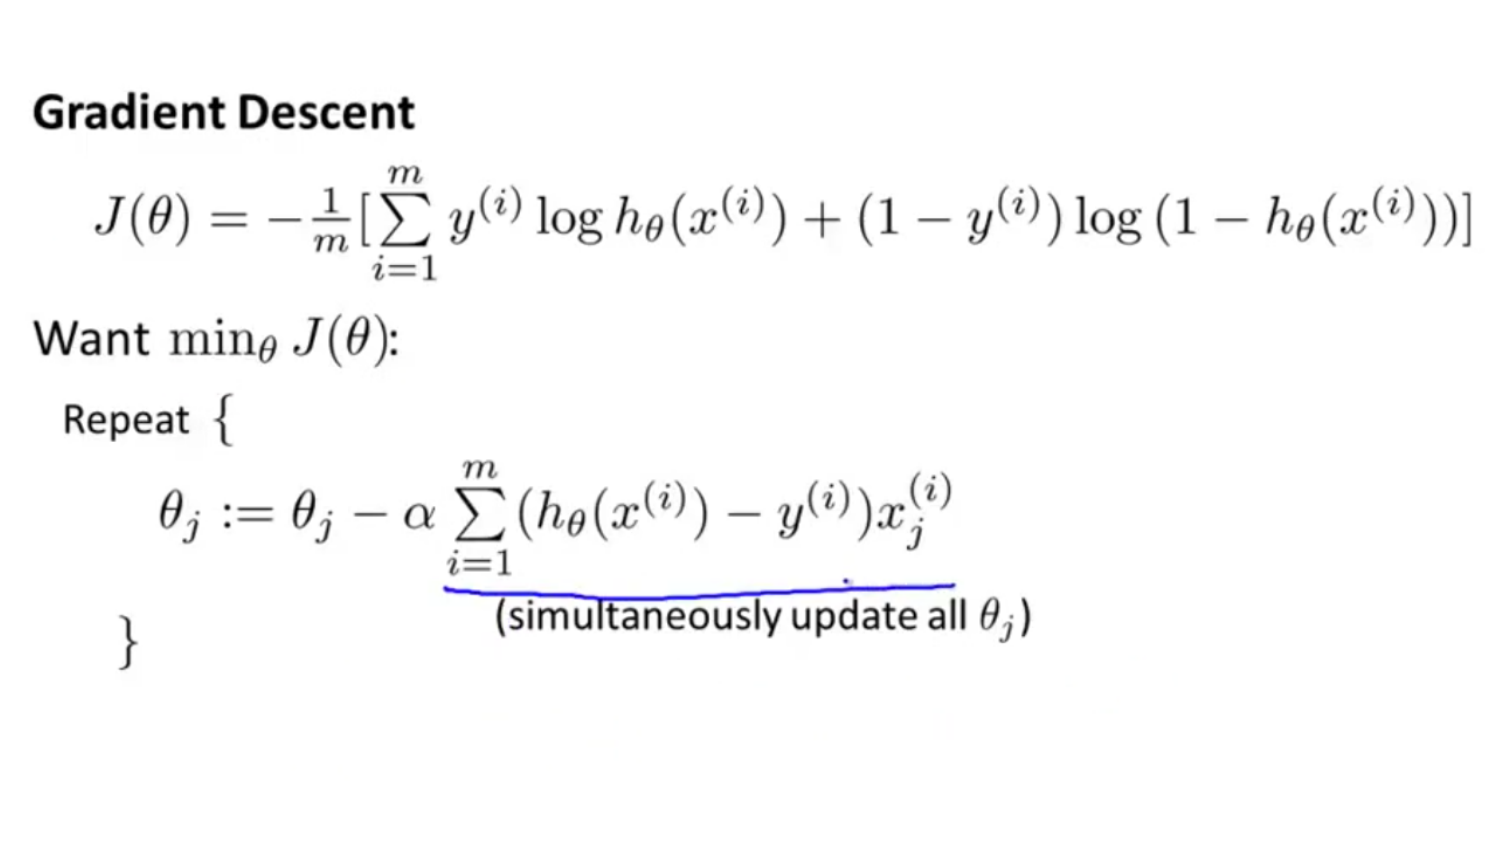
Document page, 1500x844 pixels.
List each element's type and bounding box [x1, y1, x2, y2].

picture [1, 58, 1500, 786]
